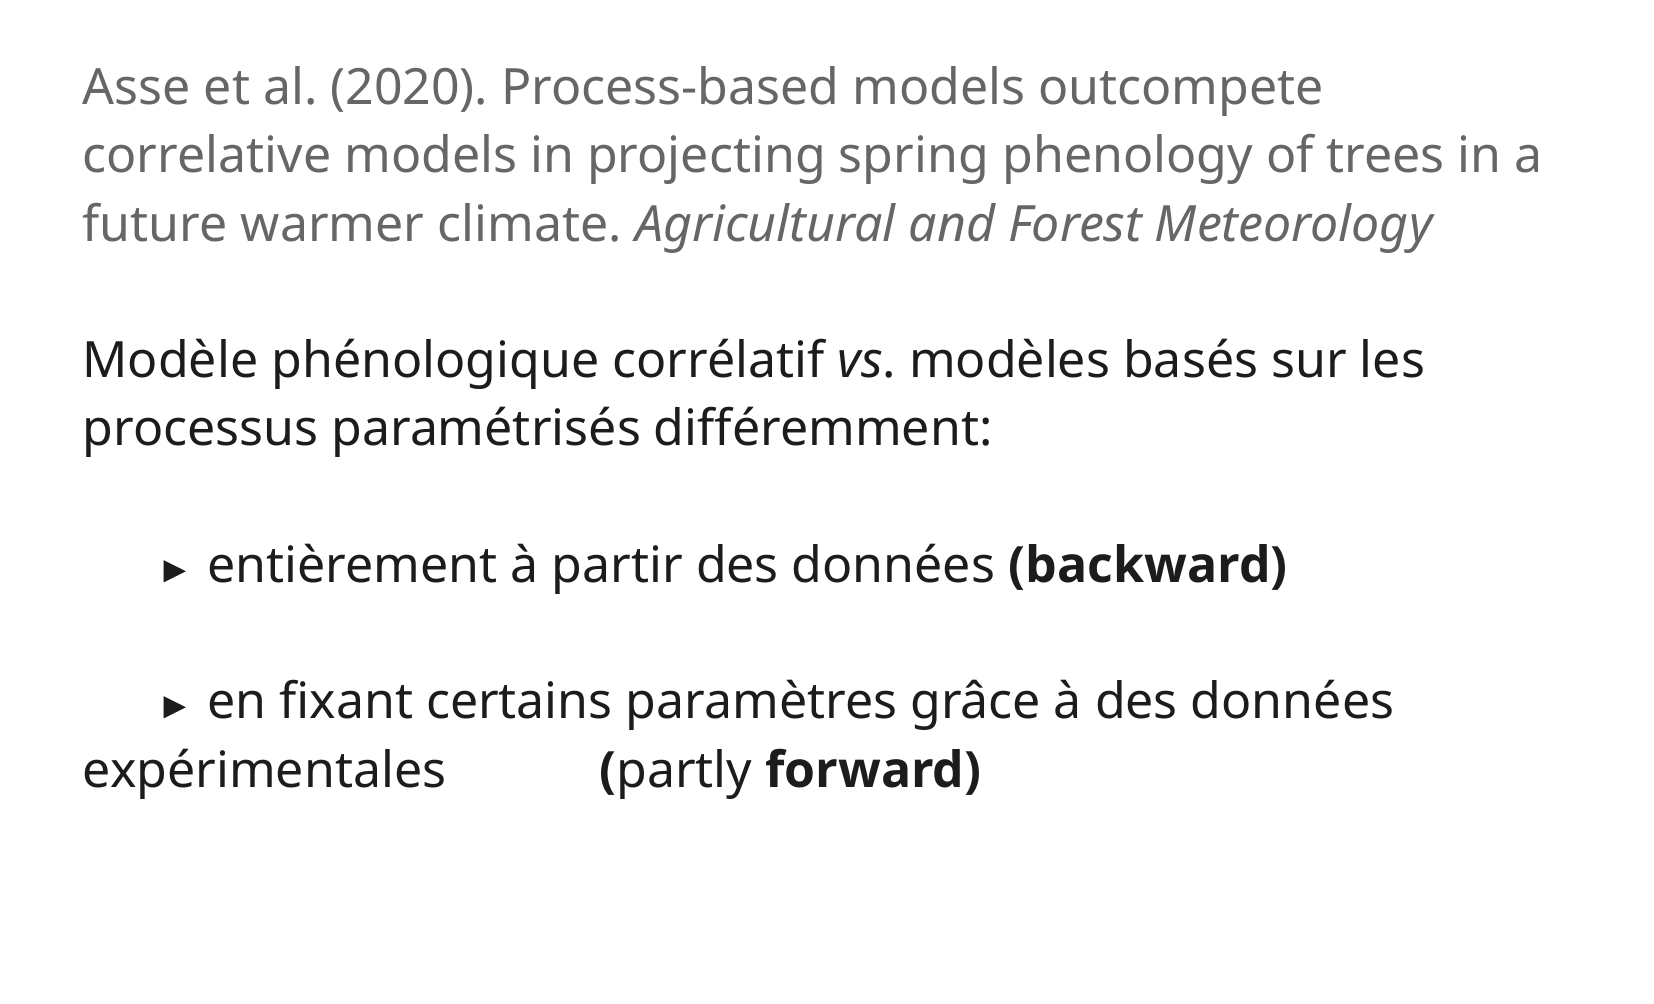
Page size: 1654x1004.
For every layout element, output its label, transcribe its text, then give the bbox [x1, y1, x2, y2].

subtitle Asse et al. (2020). Process-based models outcompete correlative models in projecting spring phenology of trees in a future warmer climate. Agricultural and Forest Meteorology Modèle phénologique corrélatif vs. modèles basés sur les processus paramétrisés différemment: ► entièrement à partir des données (backward) ► en fixant certains paramètres grâce à des données expérimentales (partly forward) [82, 50, 1571, 964]
